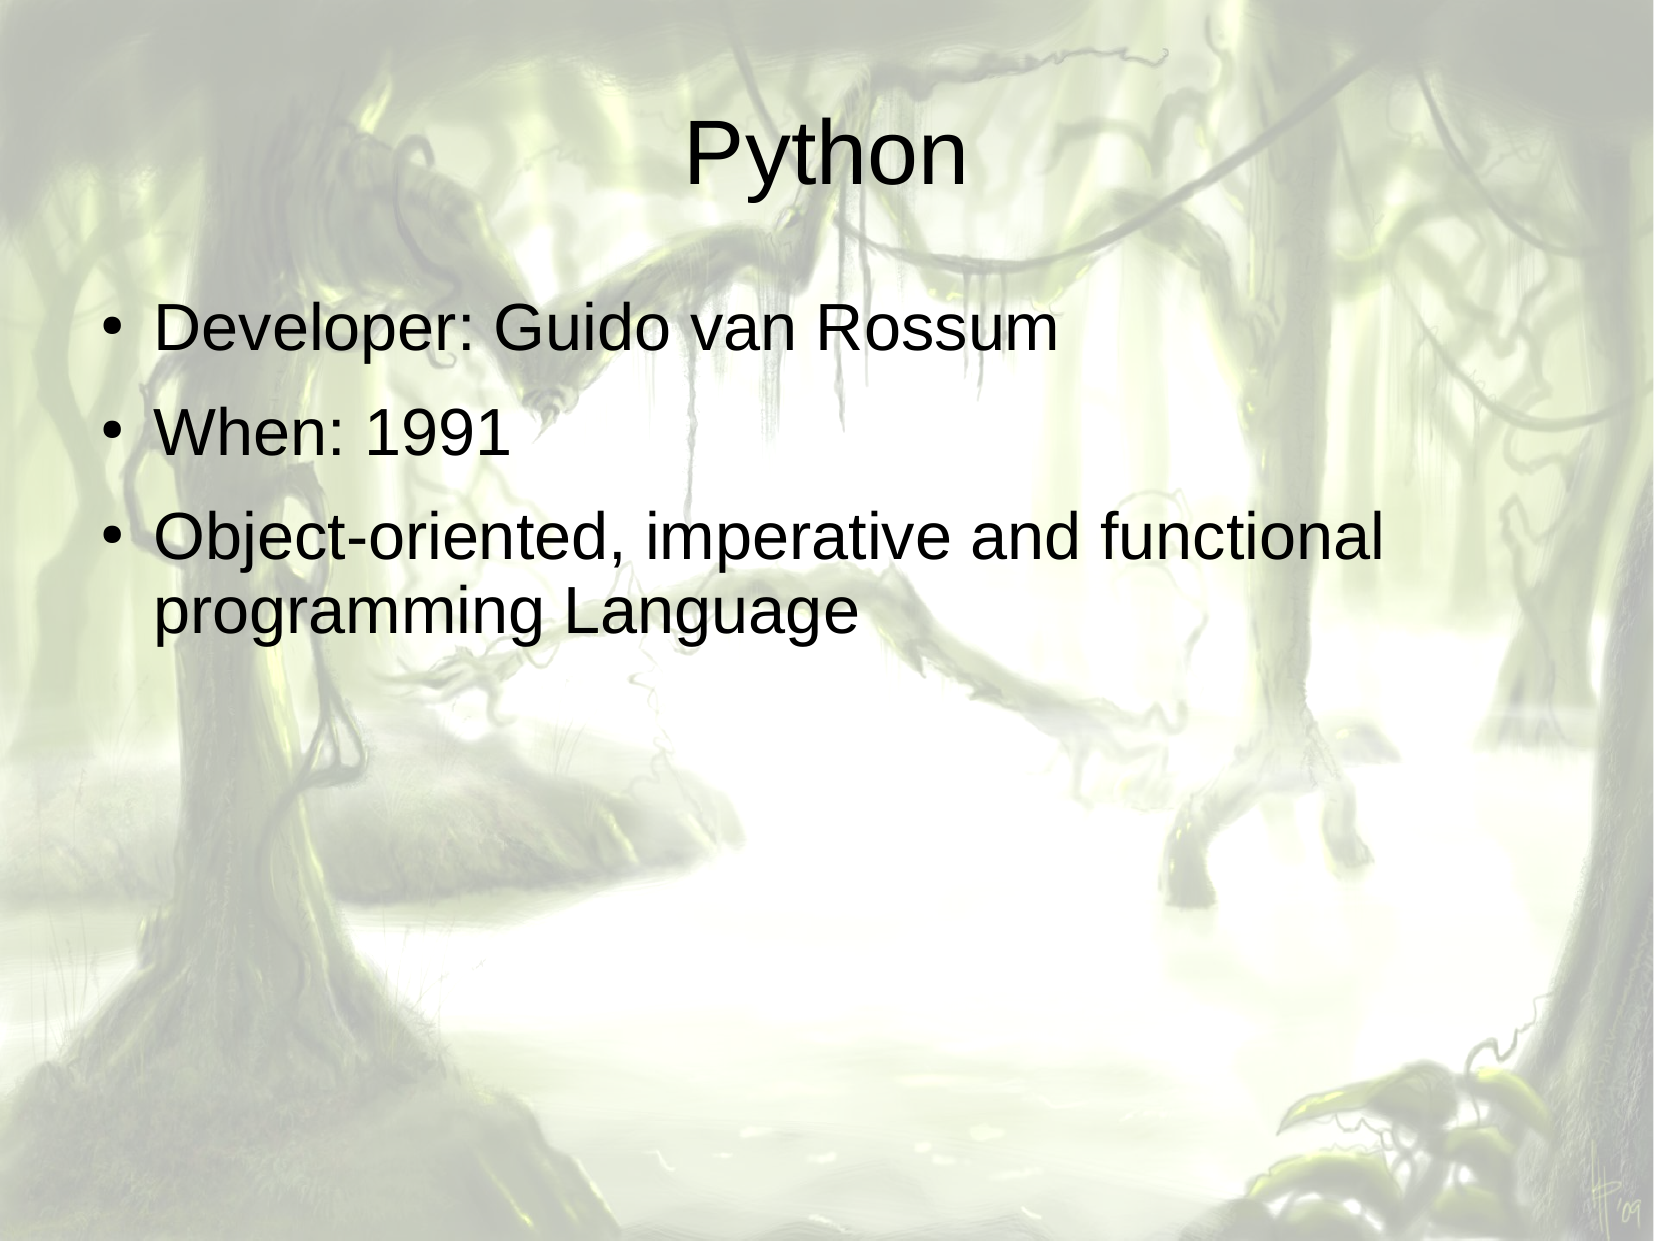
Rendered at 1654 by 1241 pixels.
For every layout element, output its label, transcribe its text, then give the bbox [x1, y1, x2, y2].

list Developer: Guido van Rossum When: 1991 Object-oriented, imperative and functional programming Language [82, 290, 1538, 1010]
title Python [82, 49, 1571, 257]
